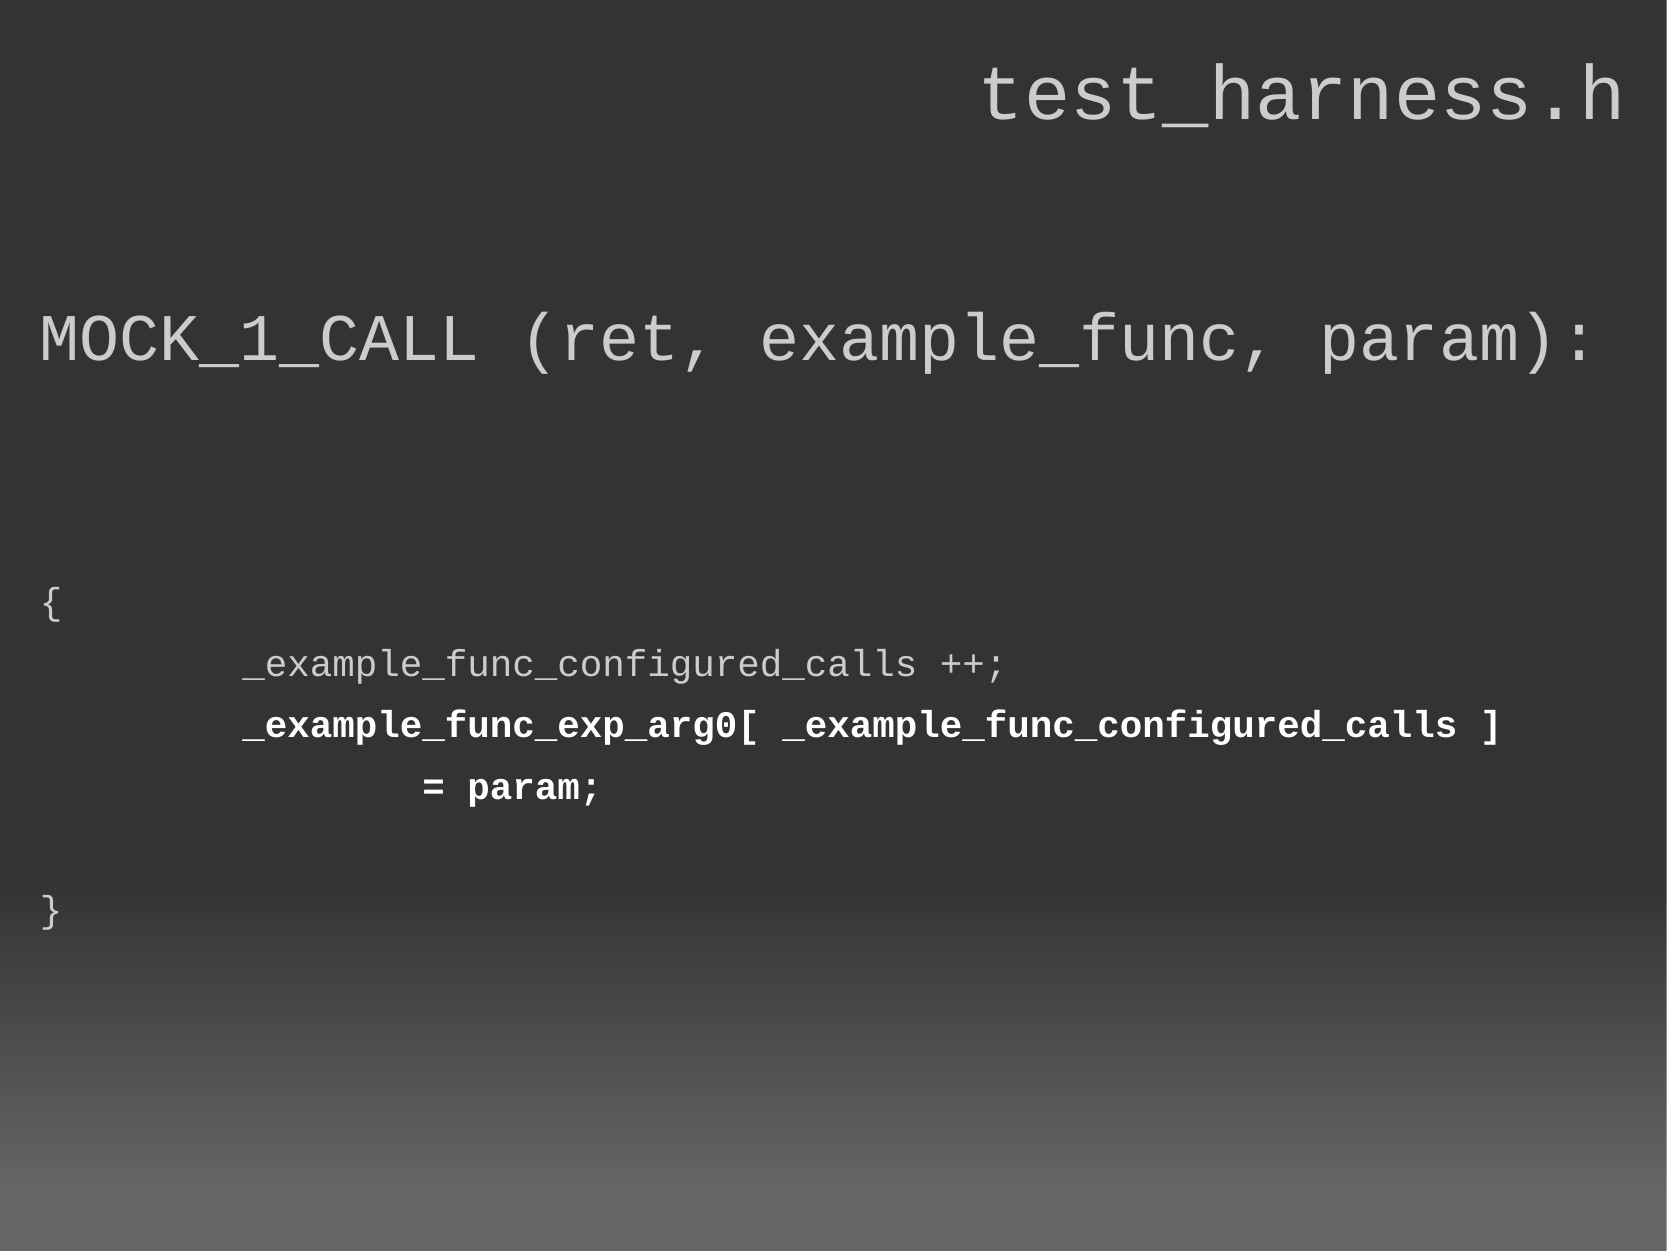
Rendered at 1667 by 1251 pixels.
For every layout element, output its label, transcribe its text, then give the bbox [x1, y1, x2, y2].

list MOCK_1_CALL (ret, example_func, param): { _example_func_configured_calls ++; _example_func_exp_arg0[ _example_func_configured_calls ] = param; } [39, 299, 1626, 1203]
title test_harness.h [39, 49, 1626, 240]
picture [0, 0, 1667, 1251]
